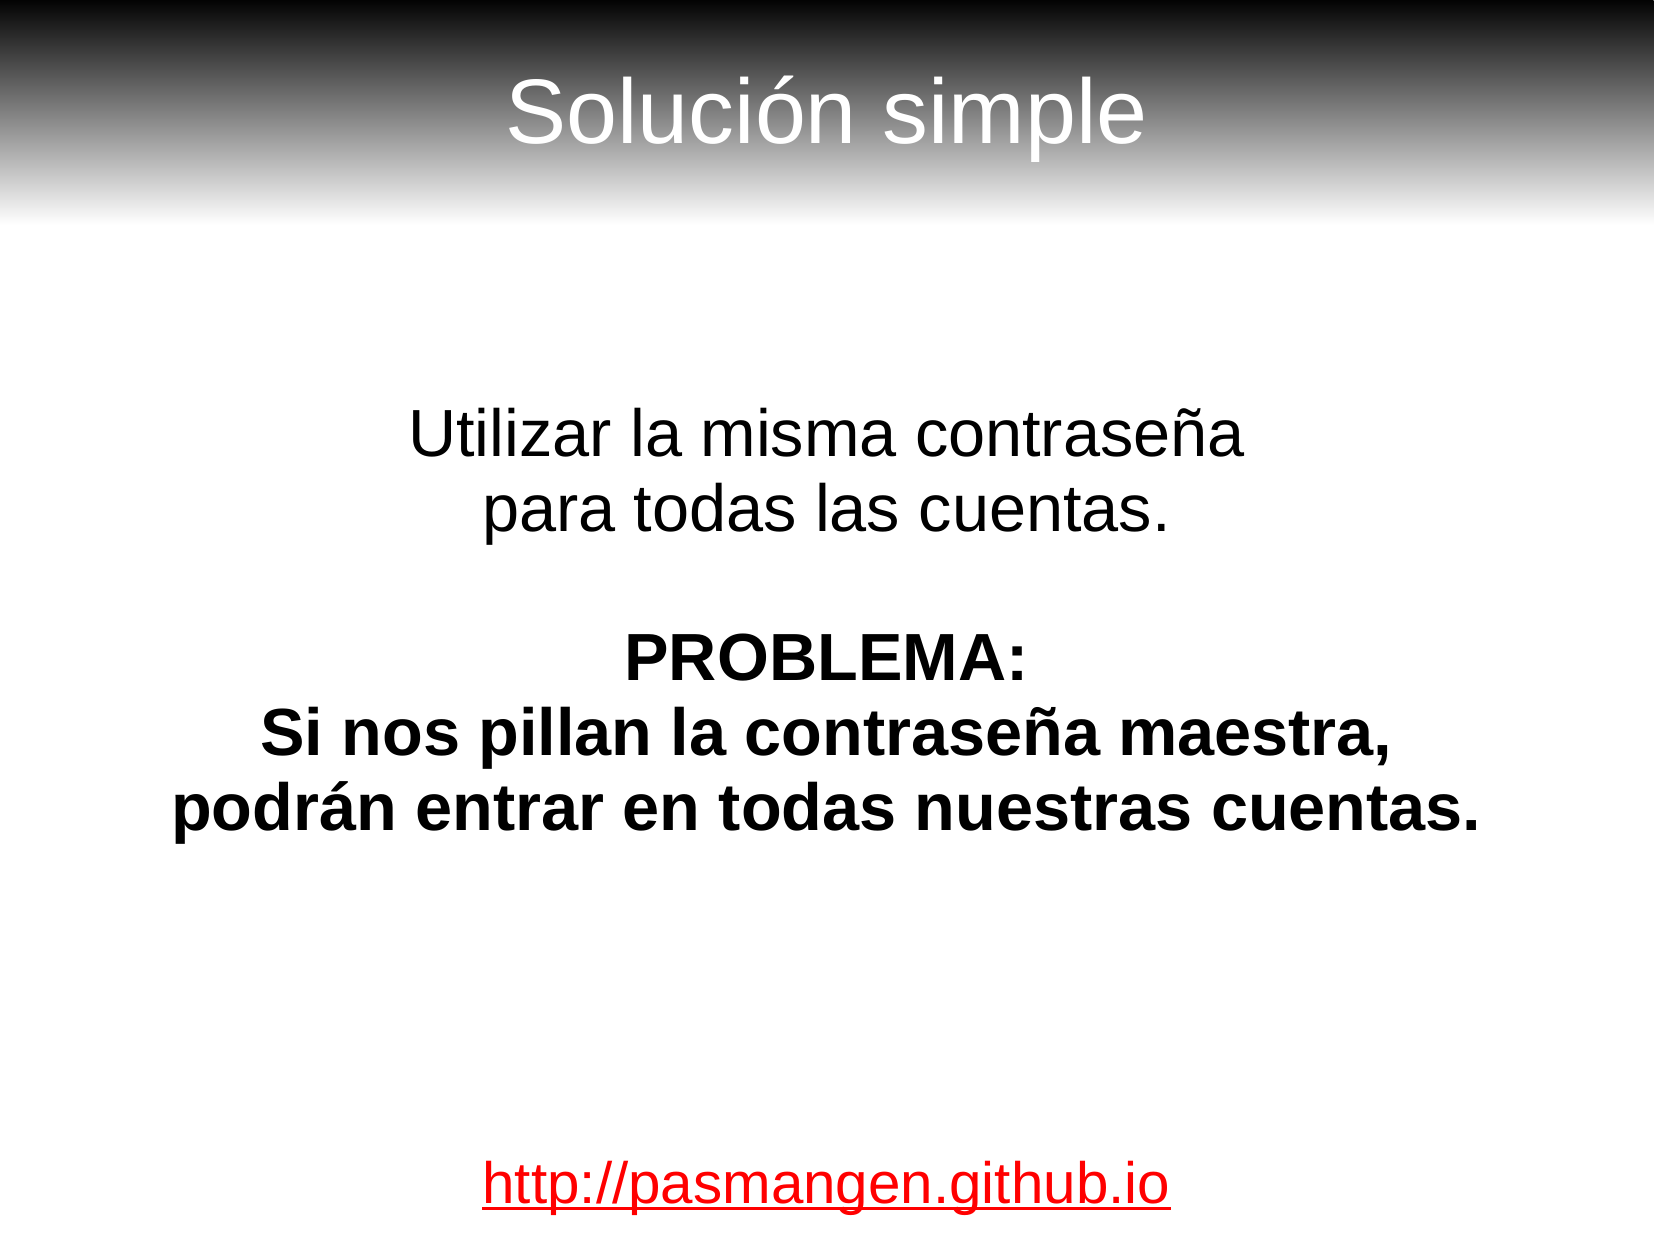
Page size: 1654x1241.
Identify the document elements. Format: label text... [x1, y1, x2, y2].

subtitle Utilizar la misma contraseña para todas las cuentas. PROBLEMA: Si nos pillan la contraseña maestra, podrán entrar en todas nuestras cuentas. [0, 0, 1654, 1143]
text_box http://pasmangen.github.io [0, 1143, 1654, 1241]
